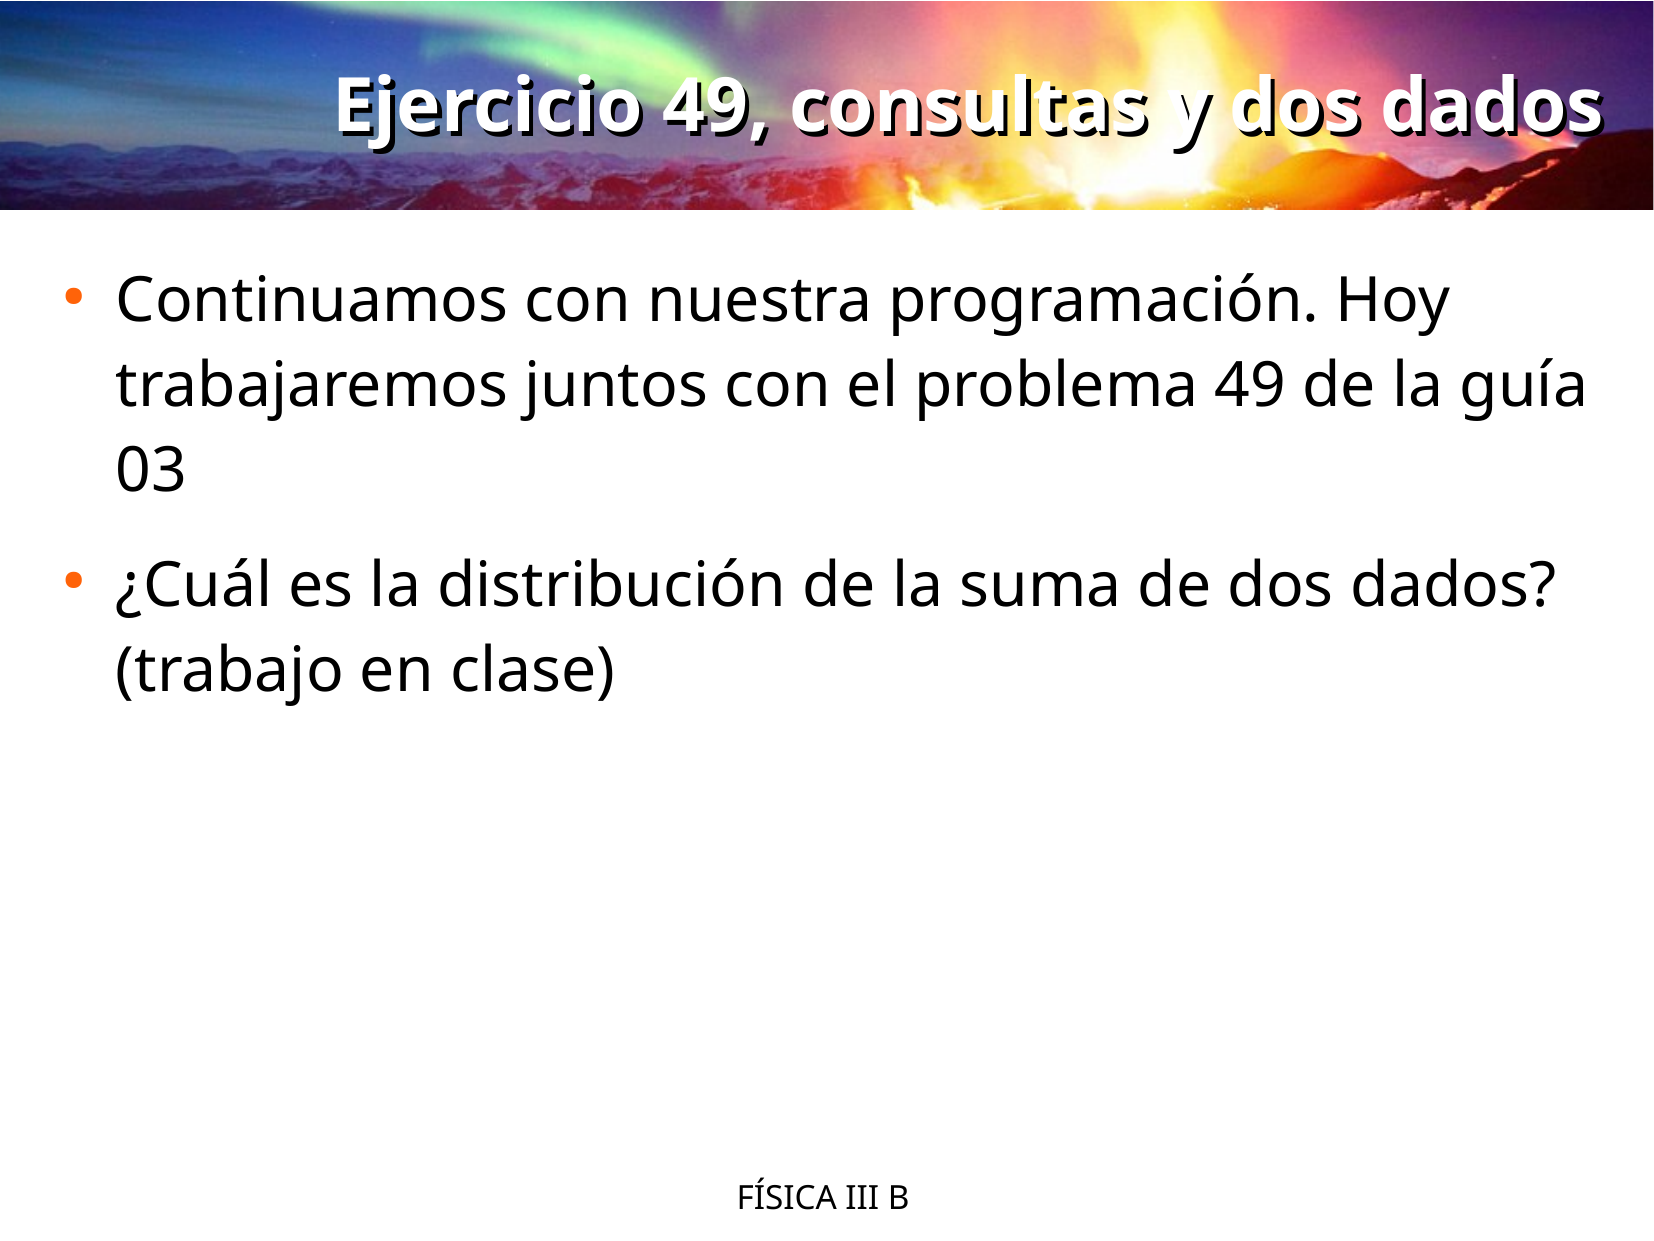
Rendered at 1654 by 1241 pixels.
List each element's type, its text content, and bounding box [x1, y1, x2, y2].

picture [0, 1, 1654, 210]
title Ejercicio 49, consultas y dos dados [45, 15, 1606, 191]
list Continuamos con nuestra programación. Hoy trabajaremos juntos con el problema 49 de la guía 03 ¿Cuál es la distribución de la suma de dos dados? (trabajo en clase) [45, 255, 1606, 1156]
